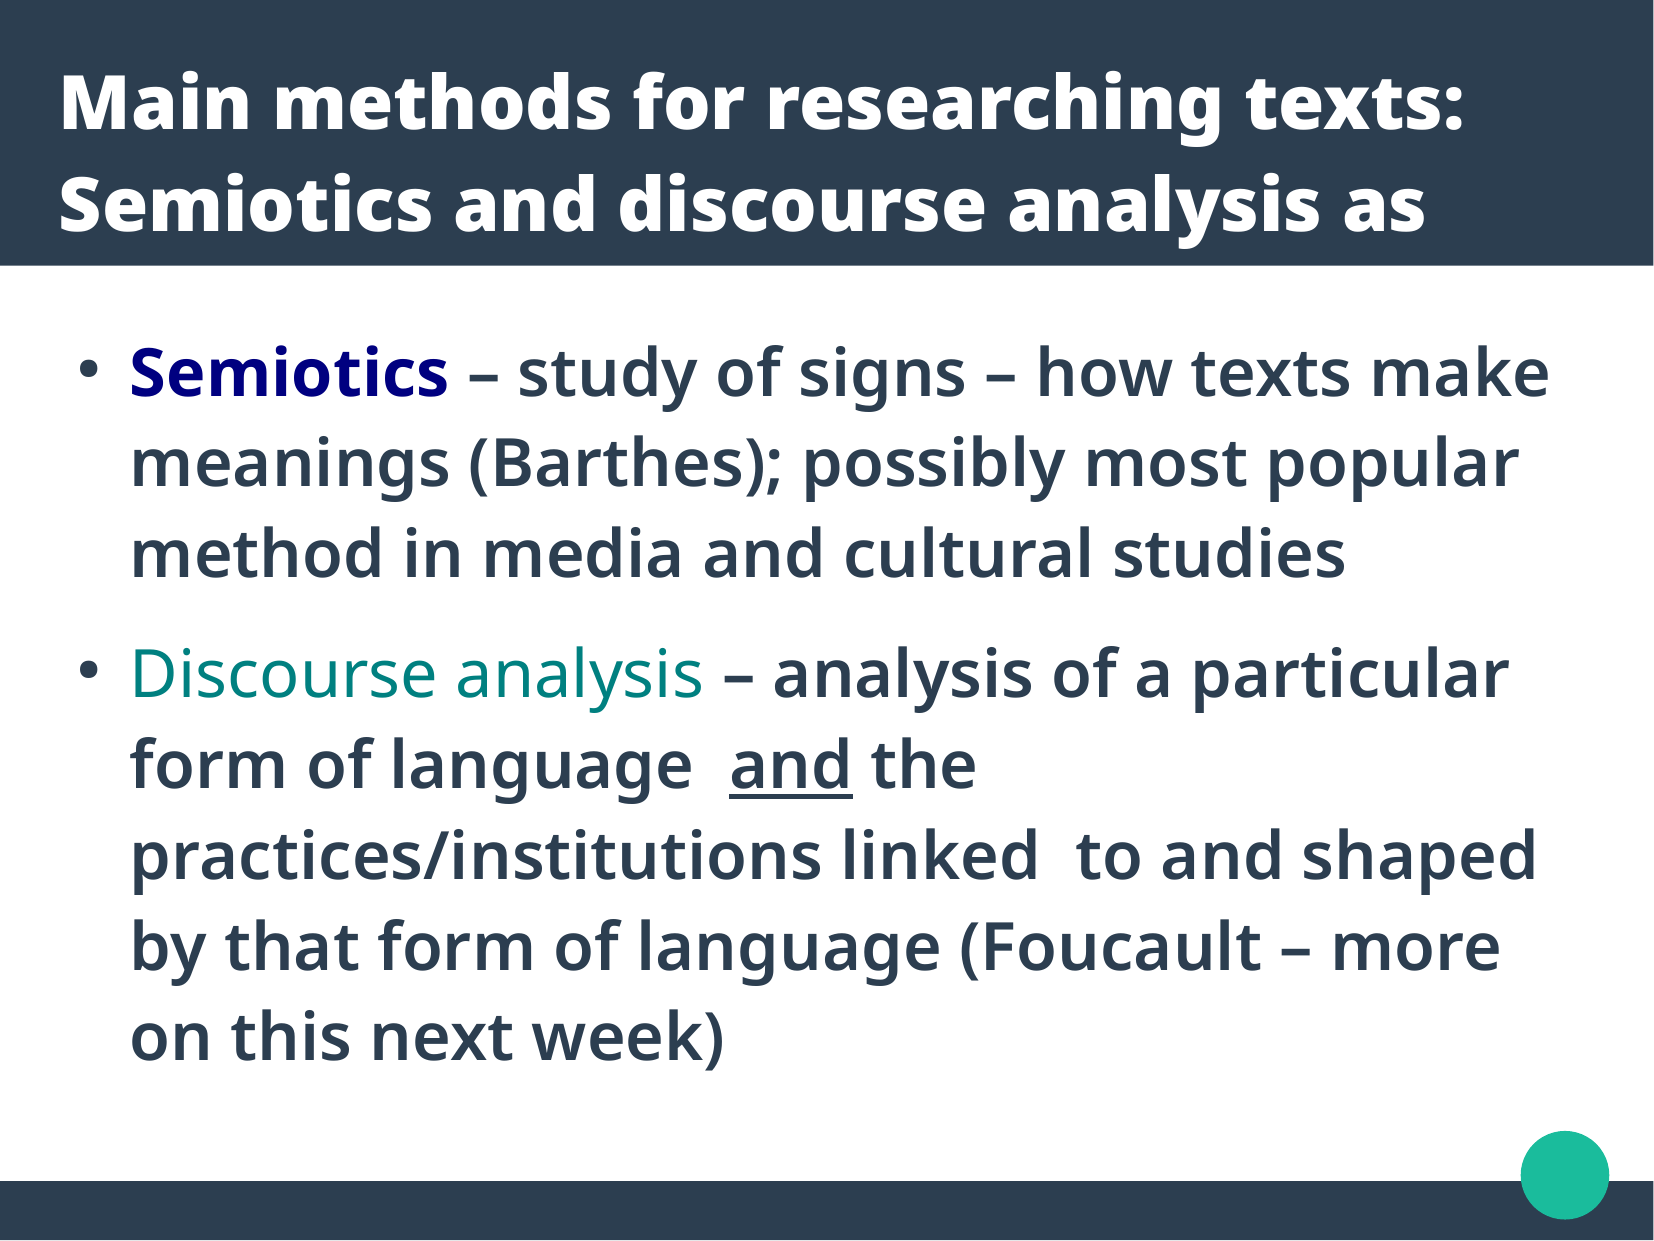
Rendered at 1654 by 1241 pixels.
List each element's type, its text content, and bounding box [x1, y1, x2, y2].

title Main methods for researching texts: Semiotics and discourse analysis as methods [59, 49, 1595, 207]
list Semiotics – study of signs – how texts make meanings (Barthes); possibly most popular method in media and cultural studies Discourse analysis – analysis of a particular form of language and the practices/institutions linked to and shaped by that form of language (Foucault – more on this next week) [59, 324, 1595, 1152]
